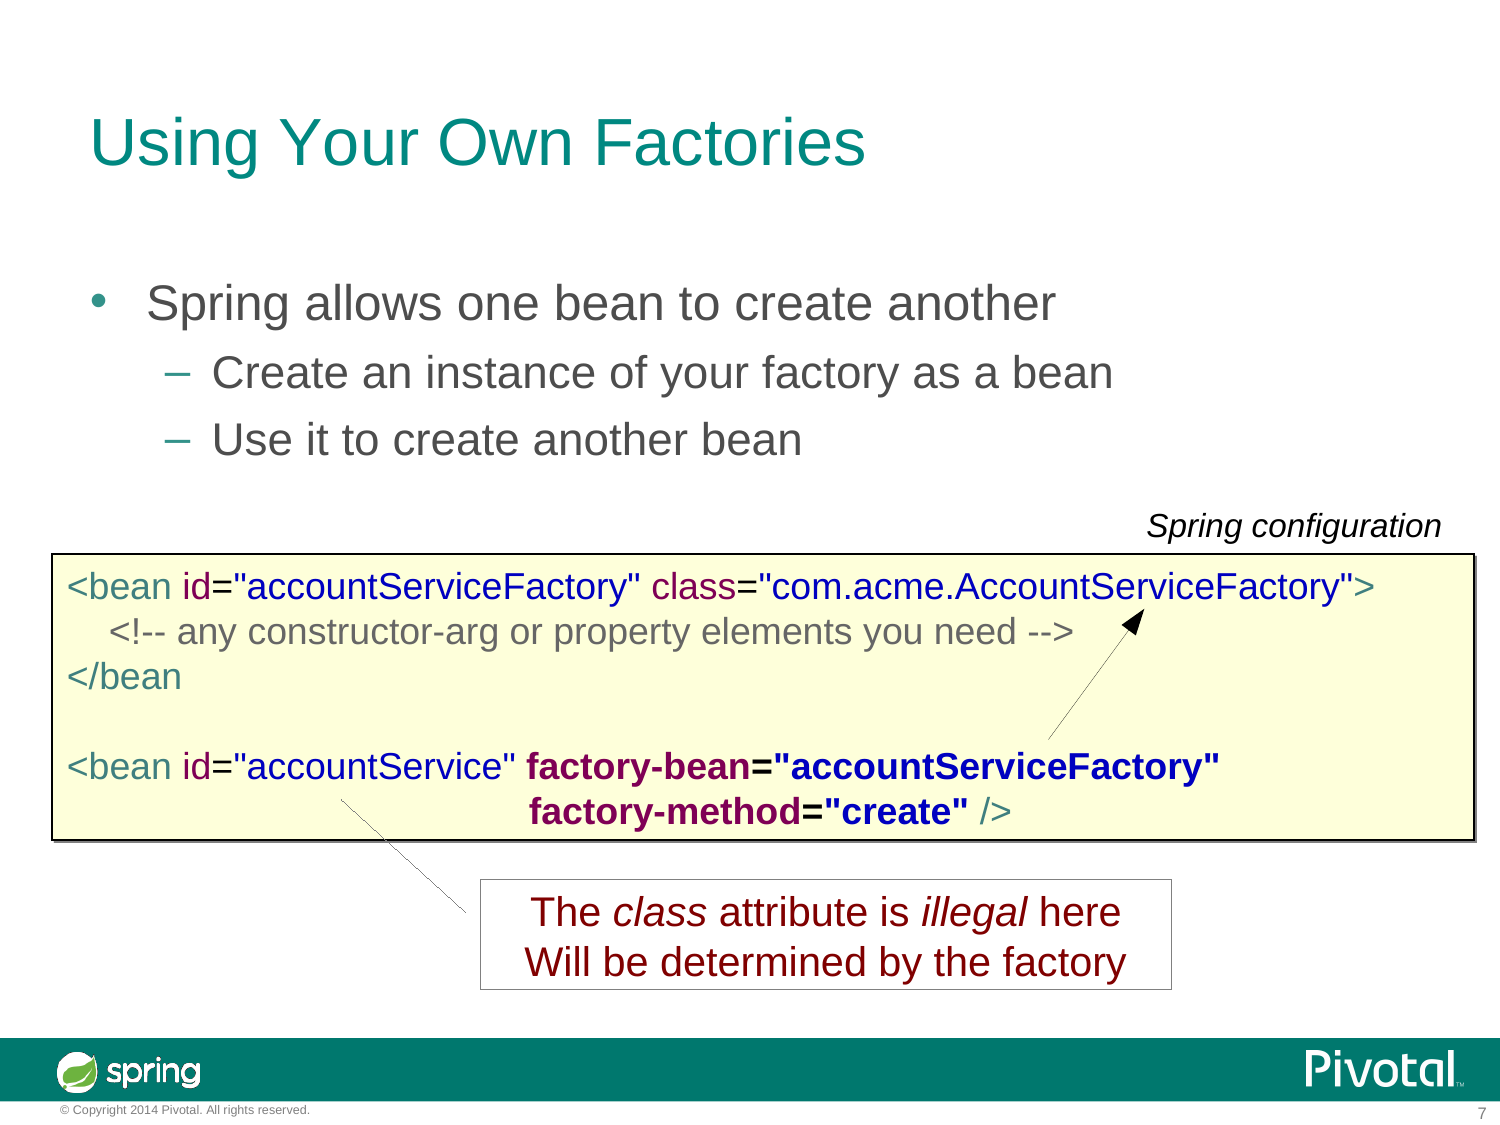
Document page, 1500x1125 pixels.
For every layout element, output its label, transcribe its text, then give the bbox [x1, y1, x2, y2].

picture [1306, 1050, 1464, 1087]
title Using Your Own Factories [75, 45, 1426, 233]
text_box Spring configuration [1123, 496, 1466, 552]
picture [32, 1041, 210, 1103]
list Spring allows one bean to create another Create an instance of your factory as a bean Use it to create another bean [75, 840, 1426, 1005]
text_box The class attribute is illegal here Will be determined by the factory [481, 880, 1171, 989]
list Spring allows one bean to create another Create an instance of your factory as a bean Use it to create another bean [75, 262, 1426, 554]
text_box <bean id="accountServiceFactory" class="com.acme.AccountServiceFactory"> <!-- any constructor-arg or property elements you need --> </bean <bean id="accountService" factory-bean="accountServiceFactory" factory-method="create" /> [52, 554, 1474, 840]
